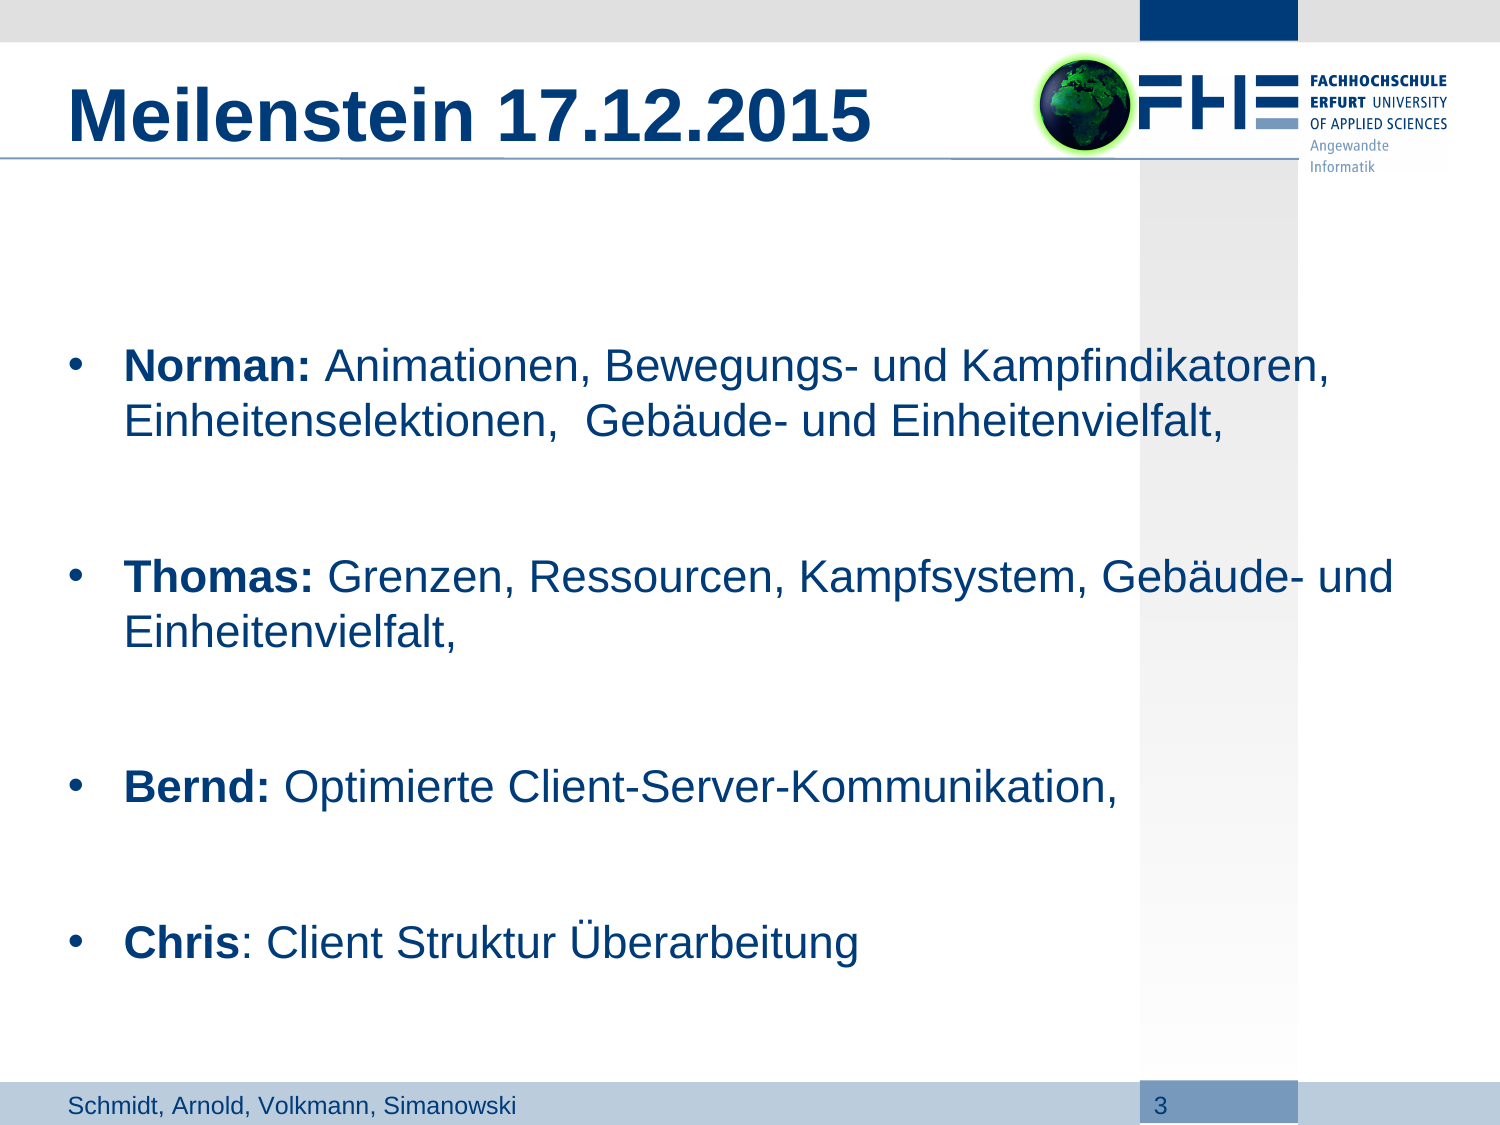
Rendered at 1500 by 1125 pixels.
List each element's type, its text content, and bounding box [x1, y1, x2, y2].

picture [1030, 50, 1140, 58]
picture [1030, 75, 1447, 172]
list Norman: Animationen, Bewegungs- und Kampfindikatoren, Einheitenselektionen, Gebäude- und Einheitenvielfalt, Thomas: Grenzen, Ressourcen, Kampfsystem, Gebäude- und Einheitenvielfalt, Bernd: Optimierte Client-Server-Kommunikation, Chris: Client Struktur Überarbeitung [53, 172, 1500, 1083]
title Meilenstein 17.12.2015 [53, 58, 1140, 142]
